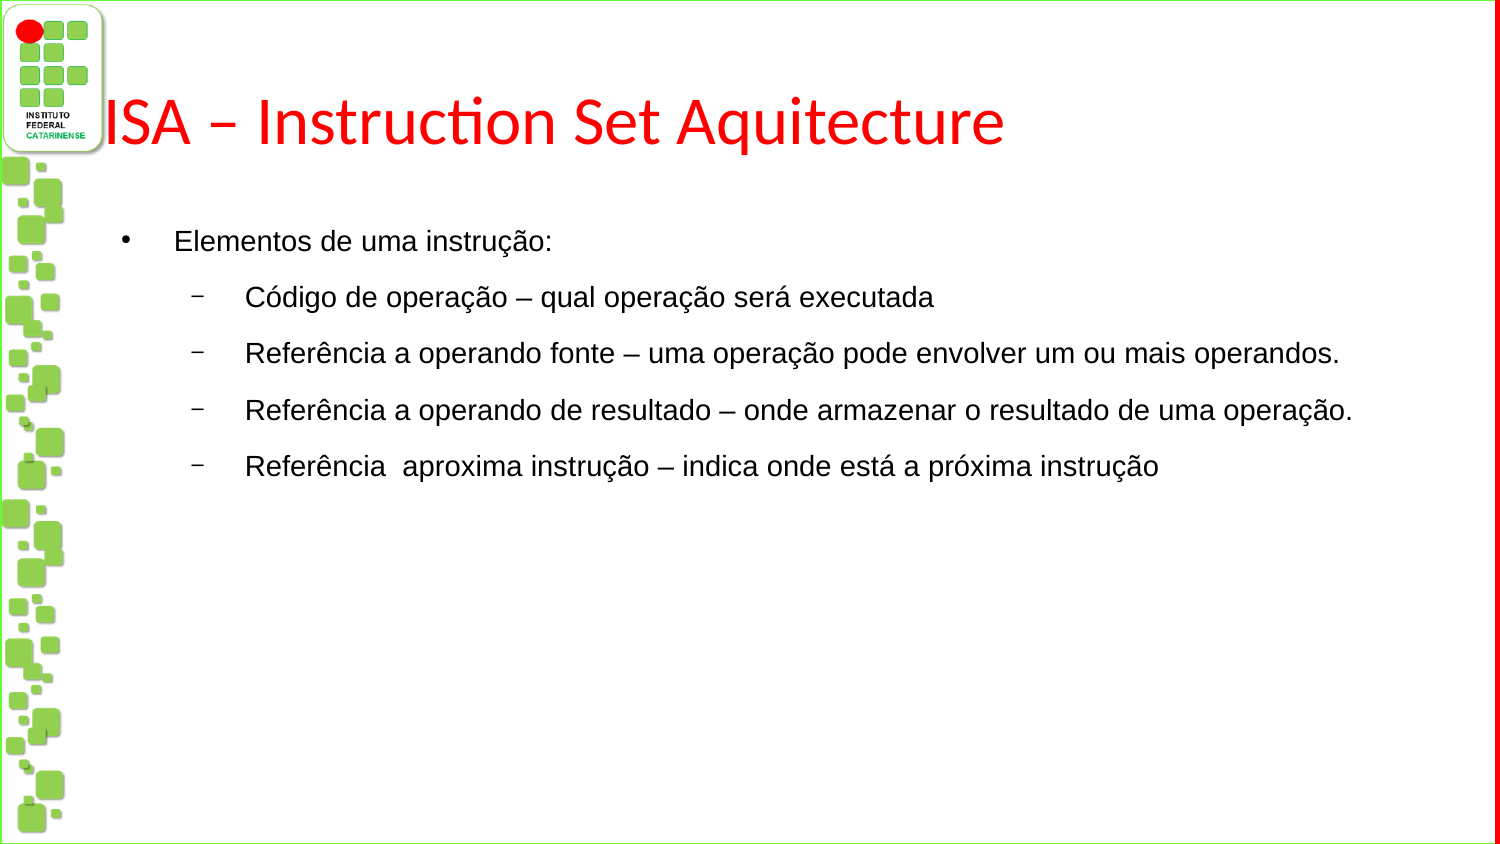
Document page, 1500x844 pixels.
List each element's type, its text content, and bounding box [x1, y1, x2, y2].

list Elementos de uma instrução: Código de operação – qual operação será executada Referência a operando fonte – uma operação pode envolver um ou mais operandos. Referência a operando de resultado – onde armazenar o resultado de uma operação. Referência aproxima instrução – indica onde está a próxima instrução [103, 224, 1397, 760]
picture [0, 0, 1500, 844]
title ISA – Instruction Set Aquitecture [103, 44, 1397, 208]
